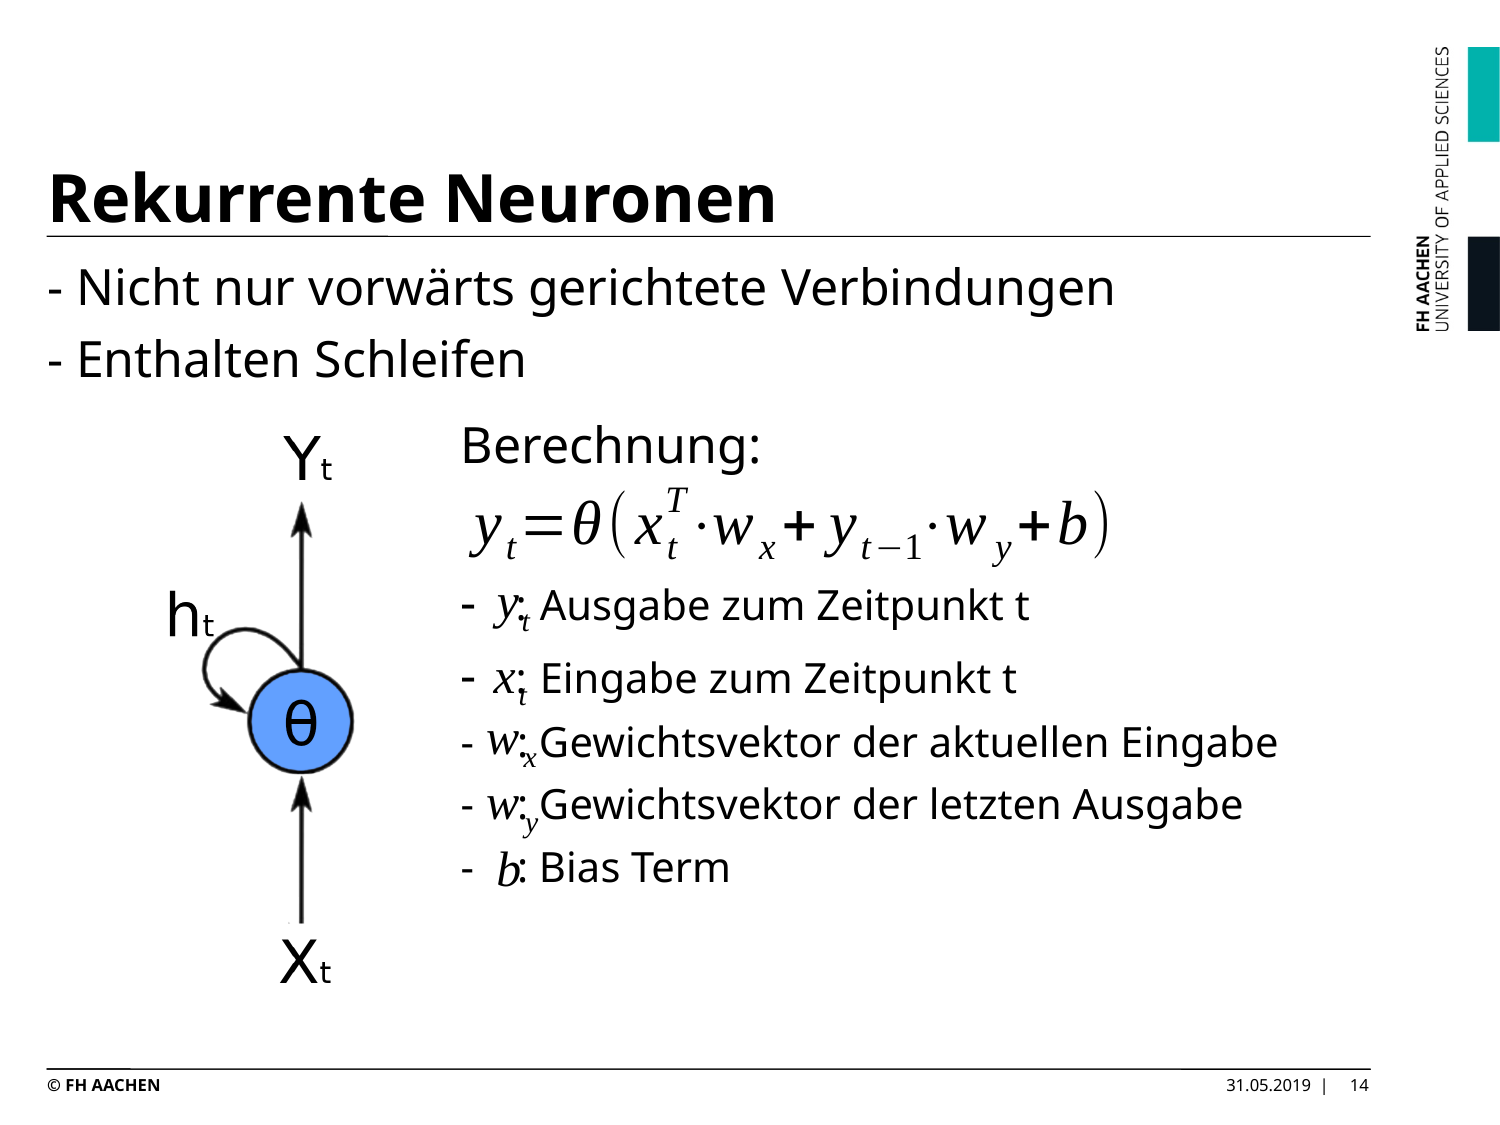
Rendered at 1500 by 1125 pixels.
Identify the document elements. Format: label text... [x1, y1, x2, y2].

chart [484, 575, 539, 638]
chart [460, 479, 1119, 567]
list Berechnung: - : Ausgabe zum Zeitpunkt t - : Eingabe zum Zeitpunkt t - : Gewichtsvektor der aktuellen Eingabe - : Gewichtsvektor der letzten Ausgabe - : Bias Term [460, 413, 1441, 1046]
title Rekurrente Neuronen [47, 153, 1371, 237]
chart [490, 842, 529, 898]
list - Nicht nur vorwärts gerichtete Verbindungen - Enthalten Schleifen [47, 255, 1371, 414]
chart [478, 776, 546, 839]
picture [169, 436, 355, 983]
picture [1404, 47, 1500, 331]
chart [478, 649, 544, 774]
